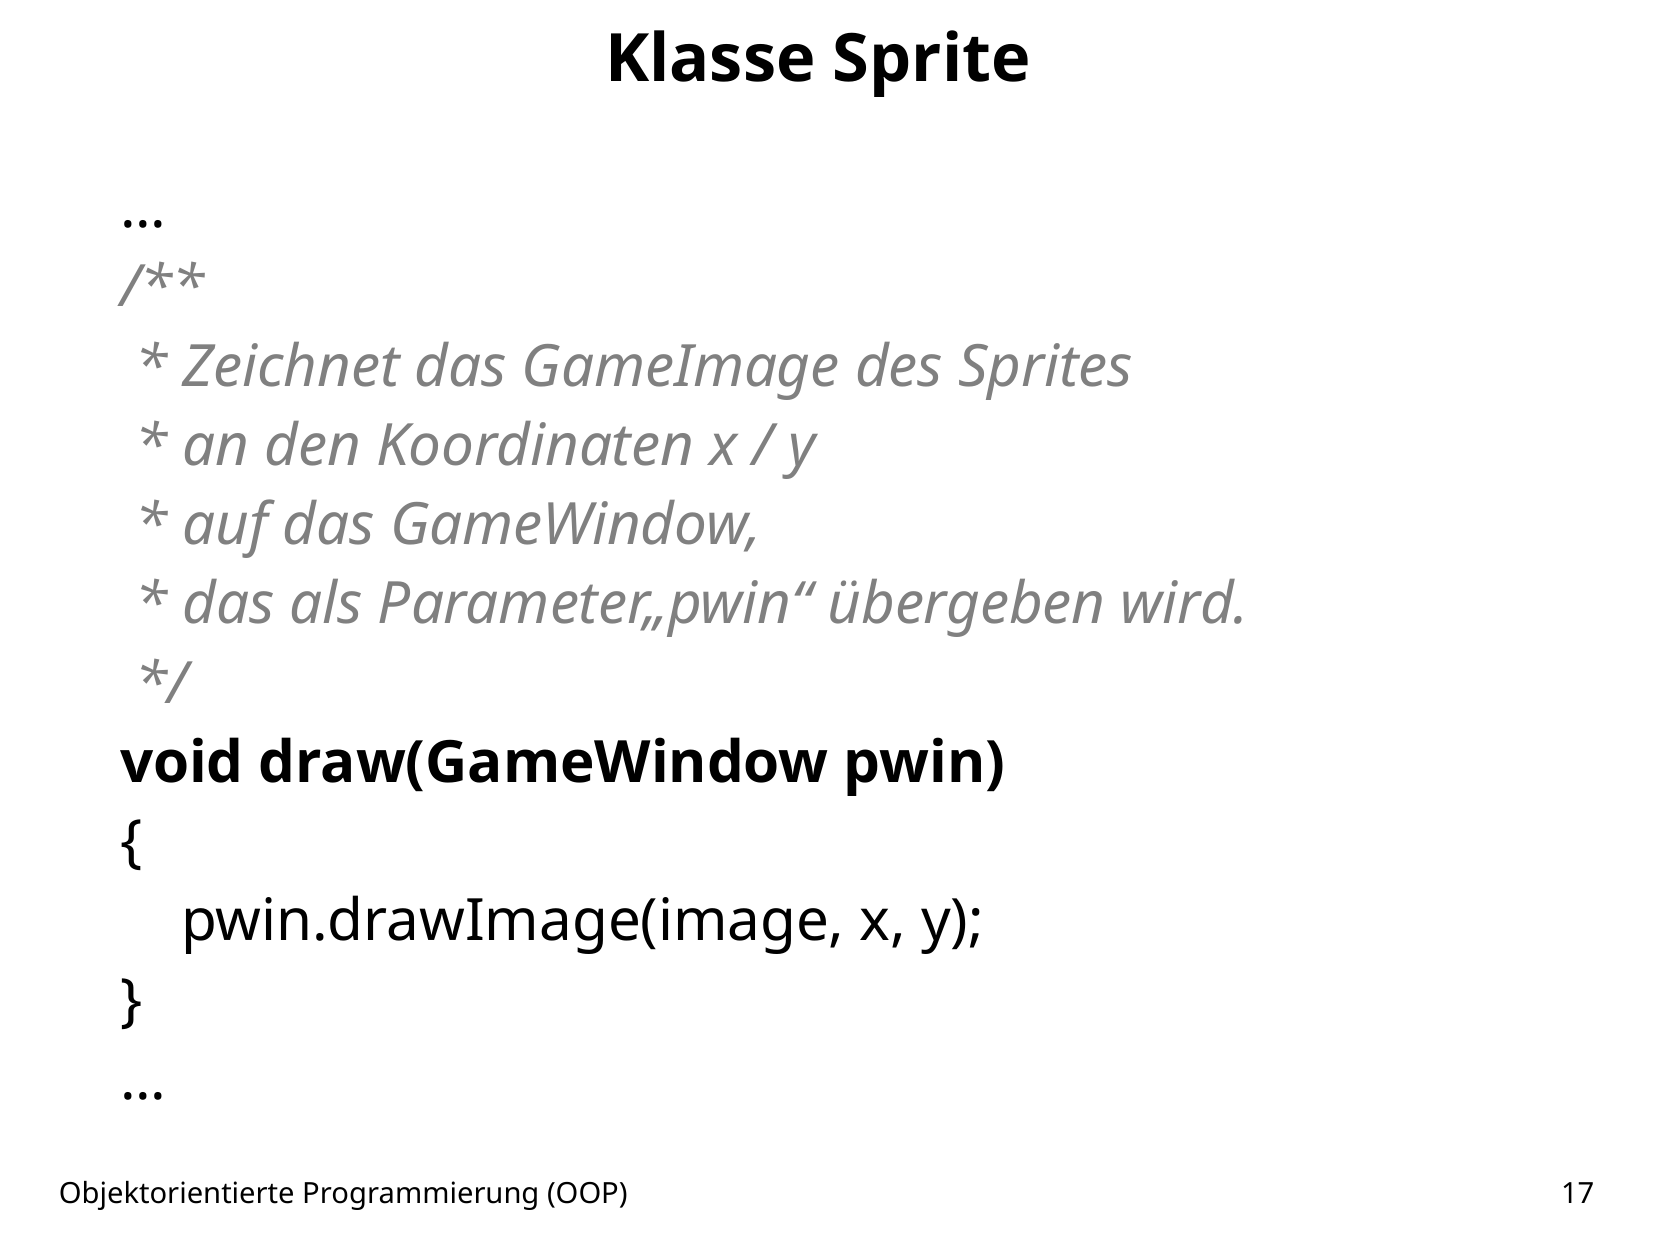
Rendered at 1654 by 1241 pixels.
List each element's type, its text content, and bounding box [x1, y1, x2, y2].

list ... /** * Zeichnet das GameImage des Sprites * an den Koordinaten x / y * auf das GameWindow, * das als Parameter„pwin“ übergeben wird. */ void draw(GameWindow pwin) { pwin.drawImage(image, x, y); } ... [59, 165, 1630, 1146]
title Klasse Sprite [0, 5, 1654, 107]
